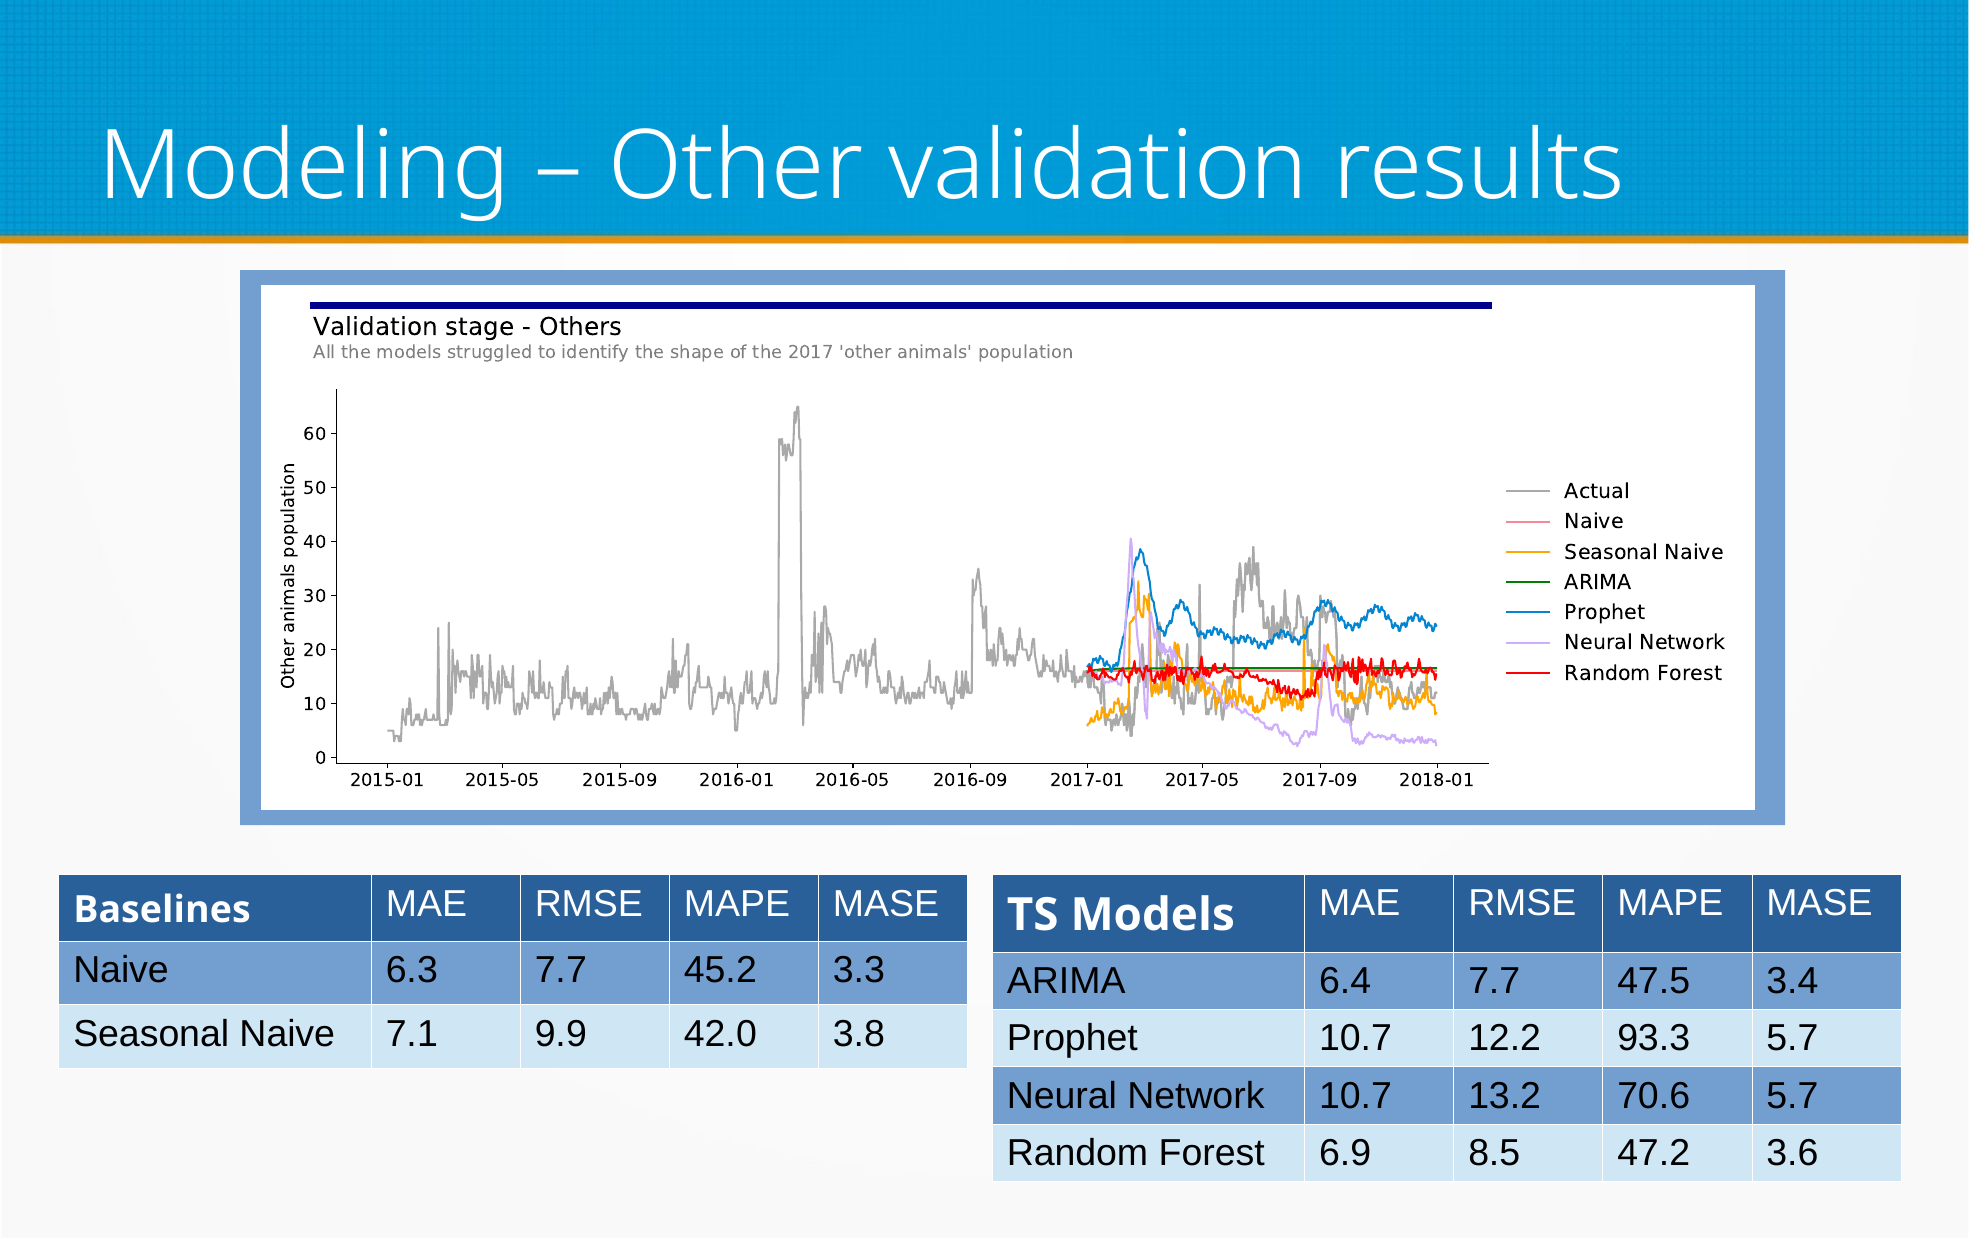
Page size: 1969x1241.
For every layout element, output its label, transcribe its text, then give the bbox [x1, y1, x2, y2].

table_cell 3.8 [819, 1005, 967, 1068]
table_header MAE [1305, 875, 1453, 952]
table_cell Prophet [993, 1010, 1304, 1066]
picture [0, 233, 1969, 1241]
table_cell 42.0 [670, 1005, 818, 1068]
table_cell 6.3 [372, 942, 520, 1004]
table_cell 93.3 [1603, 1010, 1752, 1066]
table_cell 47.2 [1603, 1125, 1752, 1181]
table_header Baselines [59, 875, 371, 941]
table_cell 7.7 [521, 942, 669, 1004]
table_cell 3.6 [1753, 1125, 1901, 1181]
table_cell 9.9 [521, 1005, 669, 1068]
table_cell Seasonal Naive [59, 1005, 371, 1068]
table_cell Naive [59, 942, 371, 1004]
table_cell 3.4 [1753, 953, 1901, 1009]
table_cell 47.5 [1603, 953, 1752, 1009]
table_cell 13.2 [1454, 1067, 1602, 1124]
table_header TS Models [993, 875, 1304, 952]
table_cell 10.7 [1305, 1010, 1453, 1066]
table_cell 6.4 [1305, 953, 1453, 1009]
title Modeling – Other validation results [98, 19, 1870, 227]
table_cell 3.3 [819, 942, 967, 1004]
table_cell 8.5 [1454, 1125, 1602, 1181]
table_cell ARIMA [993, 953, 1304, 1009]
table_cell 7.1 [372, 1005, 520, 1068]
table_cell Neural Network [993, 1067, 1304, 1124]
table_cell 5.7 [1753, 1067, 1901, 1124]
table_header RMSE [521, 875, 669, 941]
table_cell 6.9 [1305, 1125, 1453, 1181]
table_cell 45.2 [670, 942, 818, 1004]
table_header MAE [372, 875, 520, 941]
table_header MASE [819, 875, 967, 941]
table_cell 5.7 [1753, 1010, 1901, 1066]
table_cell 70.6 [1603, 1067, 1752, 1124]
table_cell Random Forest [993, 1125, 1304, 1181]
table_cell 7.7 [1454, 953, 1602, 1009]
text_box [240, 270, 1786, 826]
table_header MAPE [670, 875, 818, 941]
table_cell 10.7 [1305, 1067, 1453, 1124]
table_header MASE [1753, 875, 1901, 952]
table_header MAPE [1603, 875, 1752, 952]
table_header RMSE [1454, 875, 1602, 952]
table_cell 12.2 [1454, 1010, 1602, 1066]
